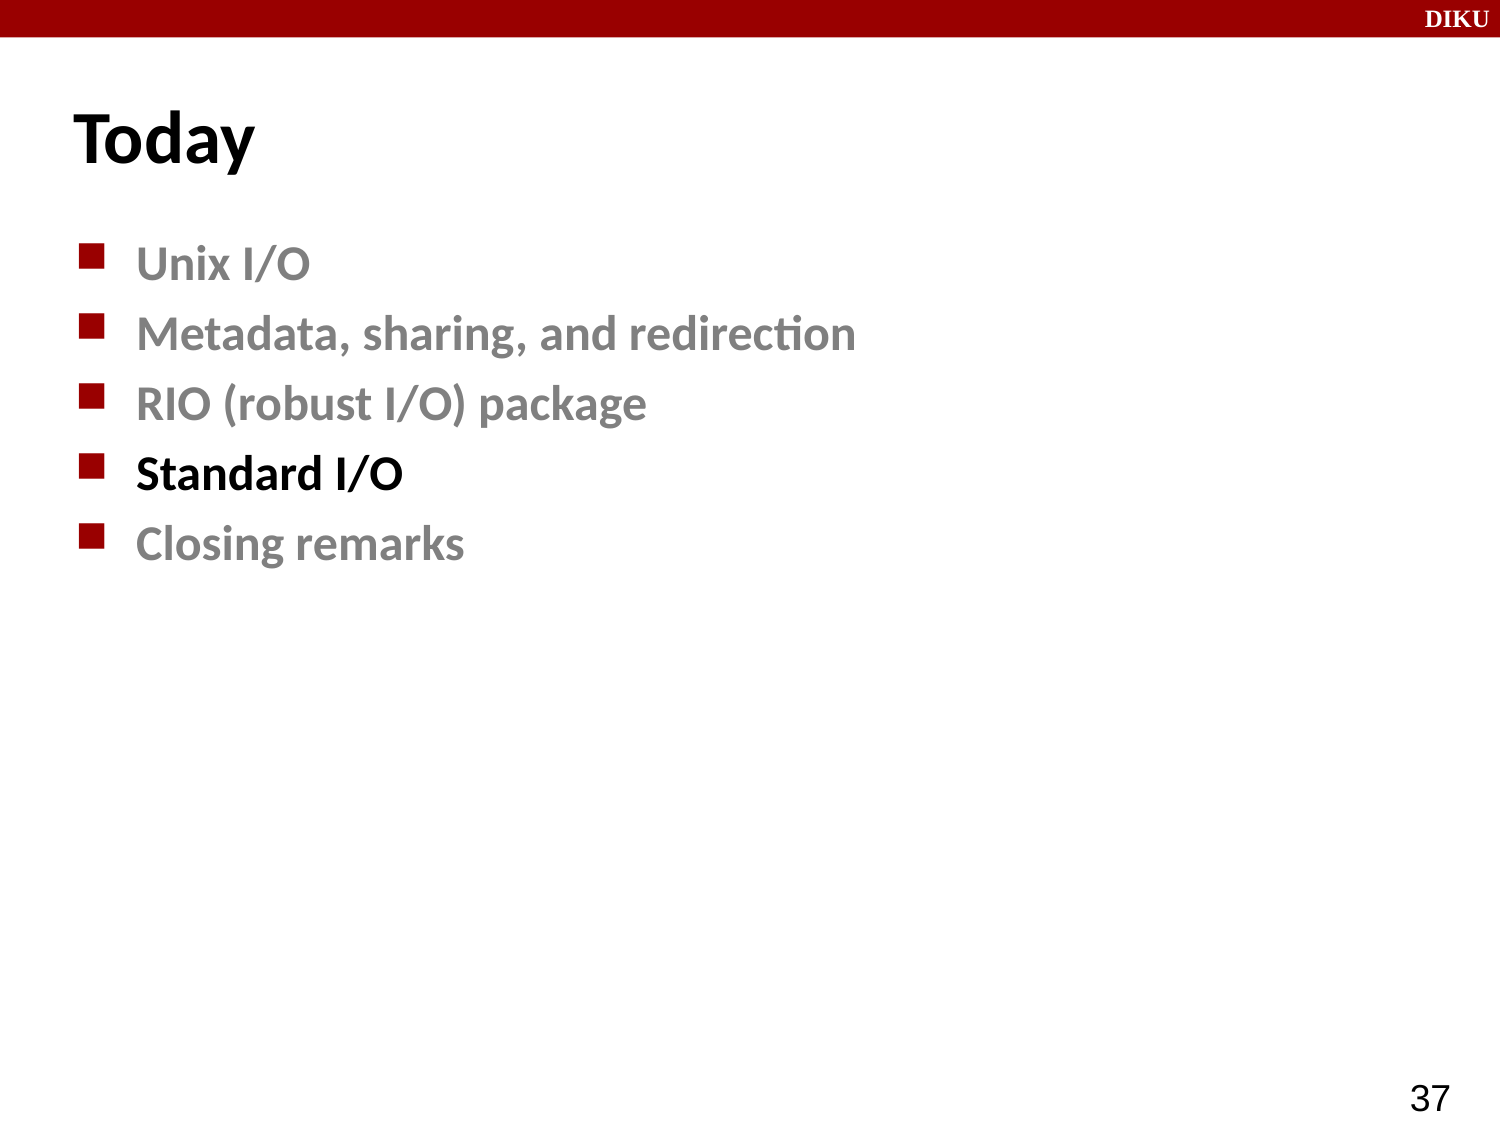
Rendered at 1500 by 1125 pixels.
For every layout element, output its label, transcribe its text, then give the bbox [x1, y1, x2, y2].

text_box Unix I/O Metadata, sharing, and redirection RIO (robust I/O) package Standard I/O Closing remarks [65, 223, 1361, 1039]
text_box Today [58, 71, 1304, 197]
